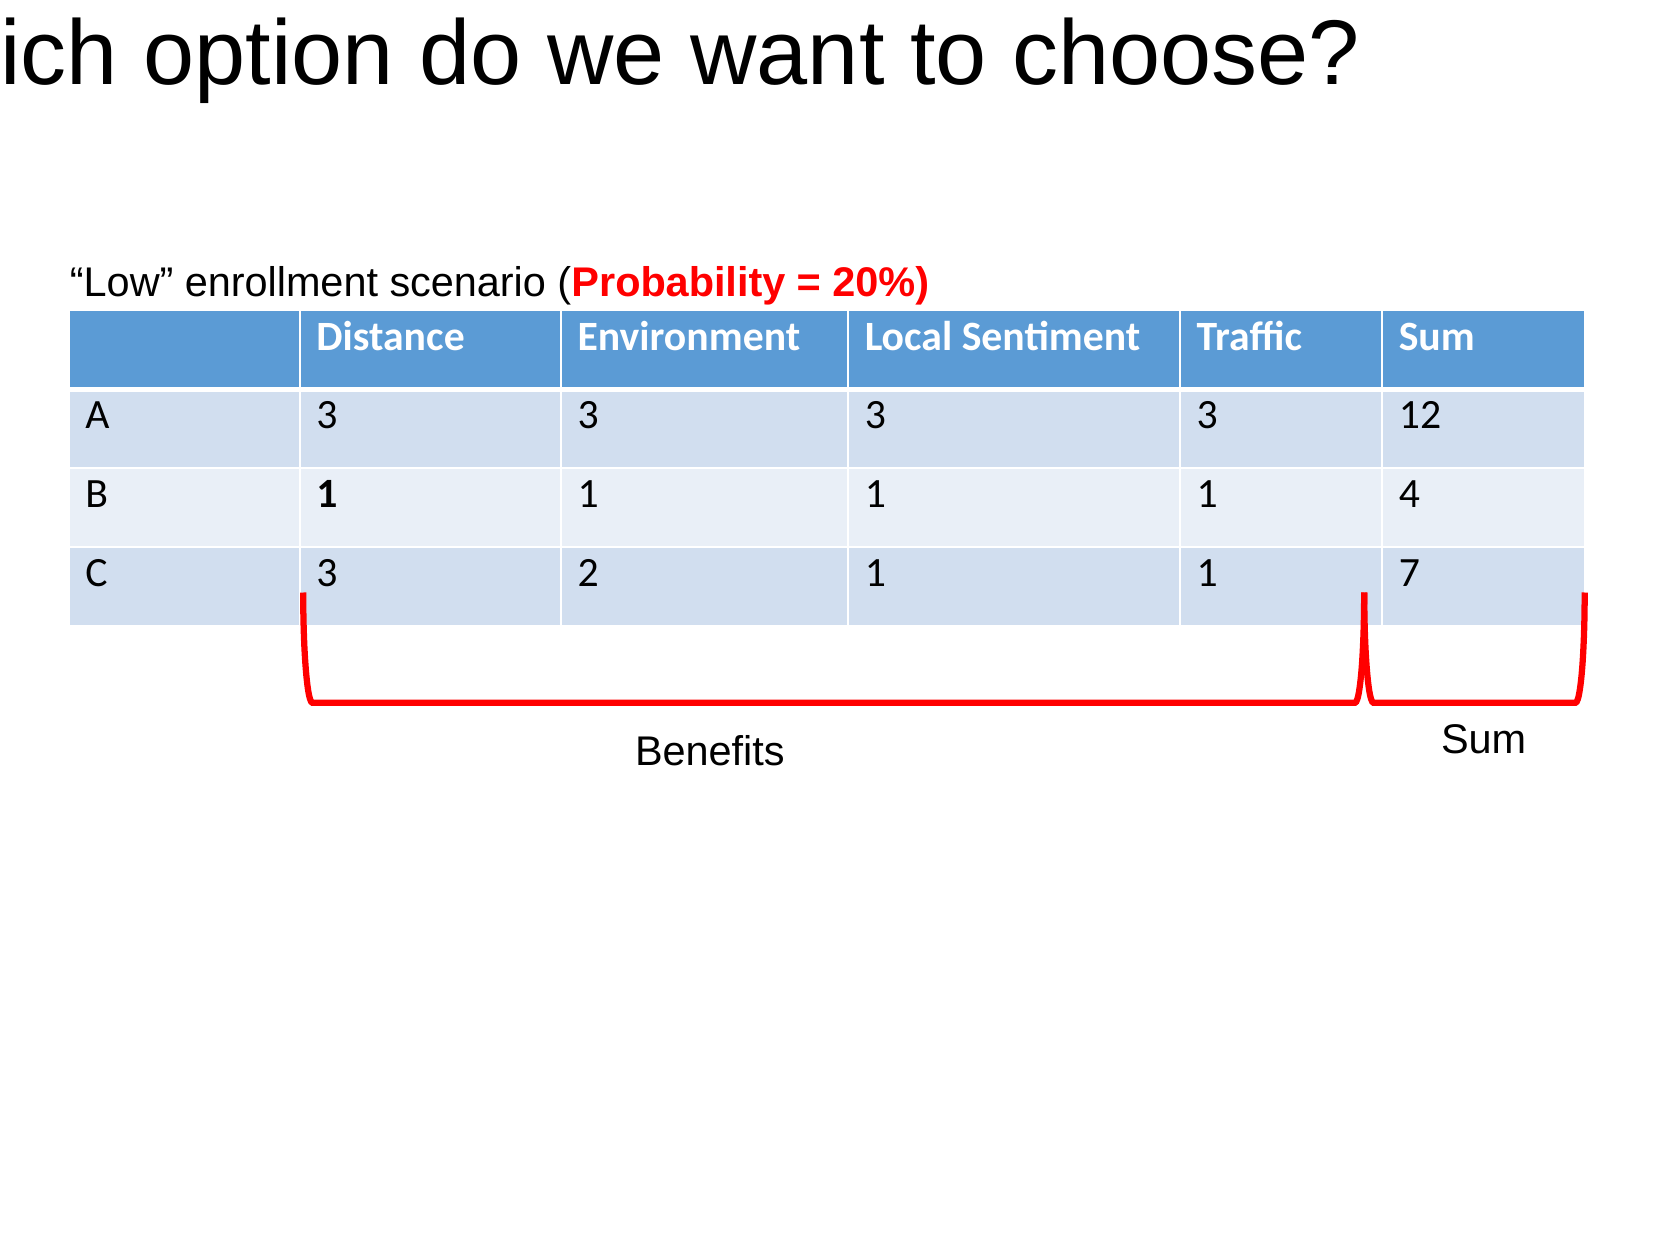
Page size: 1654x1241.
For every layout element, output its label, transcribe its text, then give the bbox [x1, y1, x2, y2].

table_header Distance [301, 313, 560, 387]
table_cell 3 [1181, 392, 1381, 467]
table_cell 3 [301, 392, 560, 467]
table_cell 1 [1181, 469, 1381, 546]
table_cell B [70, 469, 299, 546]
table_cell 12 [1383, 392, 1584, 467]
table_cell 1 [301, 469, 560, 546]
table_cell 4 [1383, 469, 1584, 546]
table_cell 7 [1383, 548, 1584, 625]
table_cell 2 [562, 548, 847, 625]
text_box Benefits [620, 716, 1213, 782]
title Which option do we want to choose? [0, 0, 1654, 152]
table_header Environment [562, 313, 847, 387]
table_cell 3 [562, 392, 847, 467]
text_box Sum [1426, 704, 1640, 770]
table_cell C [70, 548, 299, 625]
table_cell 1 [1181, 548, 1381, 625]
table_cell 3 [301, 548, 560, 625]
table_cell 3 [849, 392, 1179, 467]
table_cell 1 [849, 548, 1179, 625]
table_header [70, 313, 299, 387]
table_cell A [70, 392, 299, 467]
table_header Traffic [1181, 311, 1381, 387]
table_cell 1 [562, 469, 847, 546]
table_header Local Sentiment [849, 311, 1179, 387]
table_header Sum [1383, 311, 1584, 387]
text_box “Low” enrollment scenario (Probability = 20%) [55, 247, 1130, 313]
table_cell 1 [849, 469, 1179, 546]
